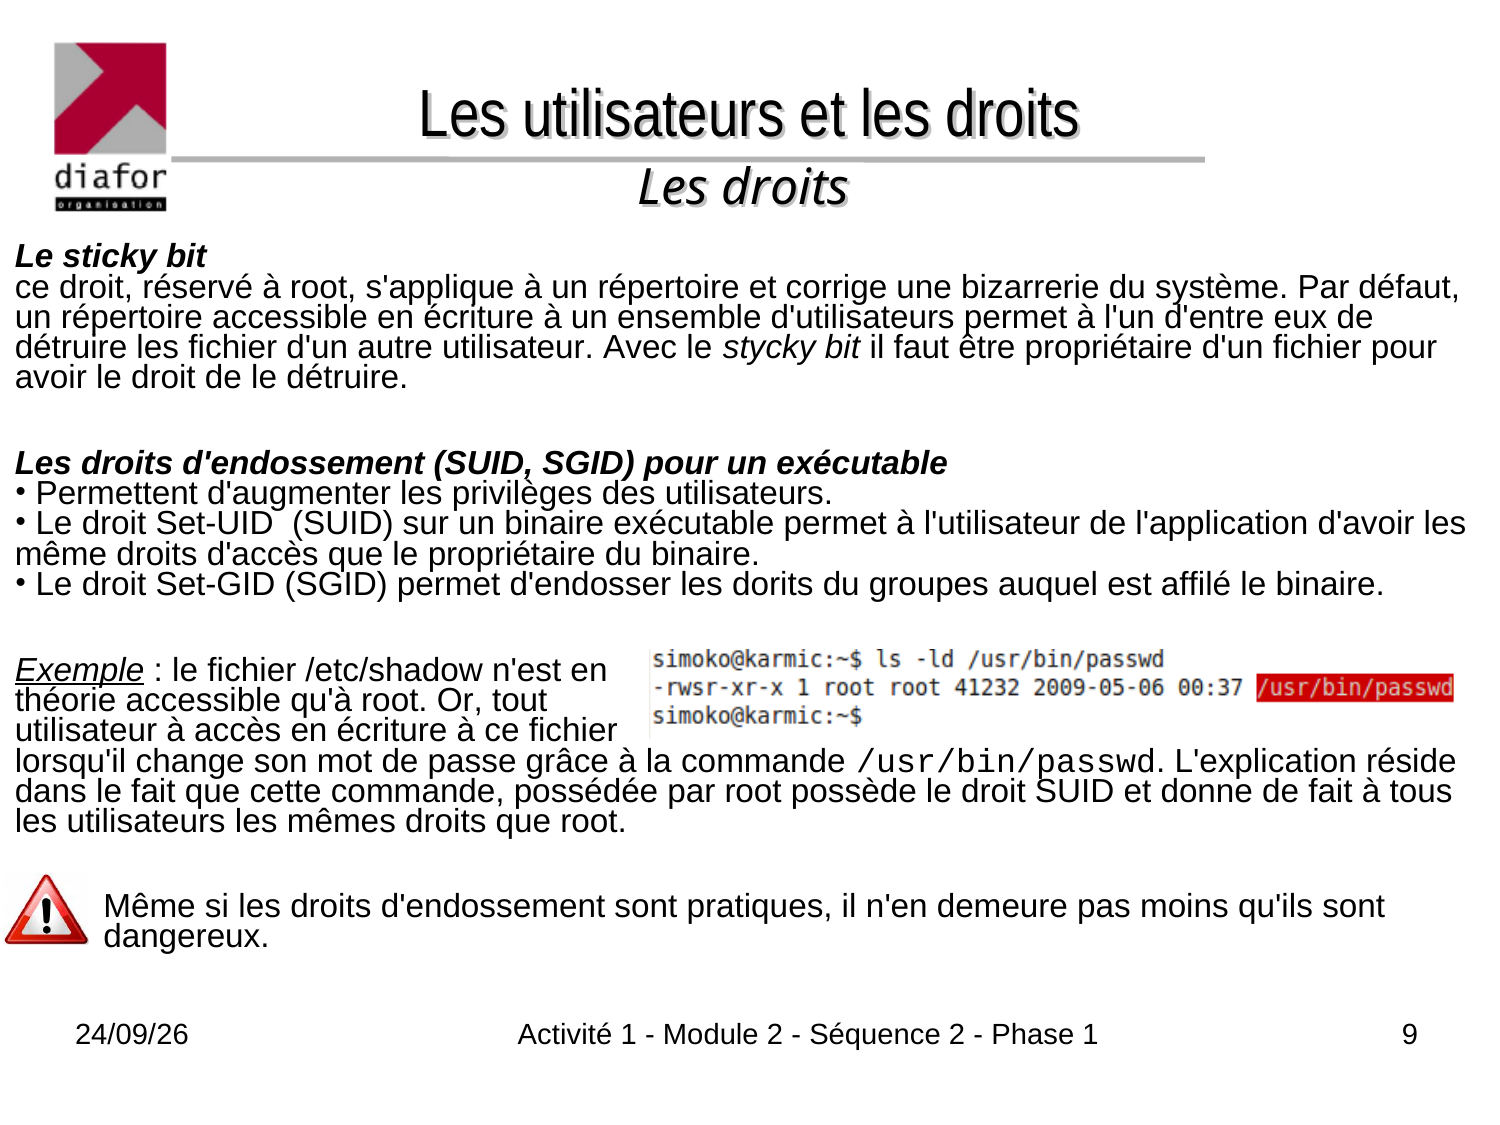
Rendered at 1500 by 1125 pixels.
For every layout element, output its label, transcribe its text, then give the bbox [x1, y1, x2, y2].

text_box Même si les droits d'endossement sont pratiques, il n'en demeure pas moins qu'ils sont dangereux. [88, 885, 1413, 961]
picture [53, 42, 168, 213]
text_box Exemple : le fichier /etc/shadow n'est en théorie accessible qu'à root. Or, tout utilisateur à accès en écriture à ce fichier lorsqu'il change son mot de passe grâce à la commande /usr/bin/passwd. L'explication réside dans le fait que cette commande, possédée par root possède le droit SUID et donne de fait à tous les utilisateurs les mêmes droits que root. [0, 649, 1482, 847]
title Les utilisateurs et les droits Les droits [75, 45, 1426, 236]
text_box Le sticky bit ce droit, réservé à root, s'applique à un répertoire et corrige une bizarrerie du système. Par défaut, un répertoire accessible en écriture à un ensemble d'utilisateurs permet à l'un d'entre eux de détruire les fichier d'un autre utilisateur. Avec le stycky bit il faut être propriétaire d'un fichier pour avoir le droit de le détruire. [0, 236, 1487, 403]
text_box Les droits d'endossement (SUID, SGID) pour un exécutable Permettent d'augmenter les privilèges des utilisateurs. Le droit Set-UID (SUID) sur un binaire exécutable permet à l'utilisateur de l'application d'avoir les même droits d'accès que le propriétaire du binaire. Le droit Set-GID (SGID) permet d'endosser les dorits du groupes auquel est affilé le binaire. [0, 442, 1484, 610]
picture [3, 873, 89, 945]
